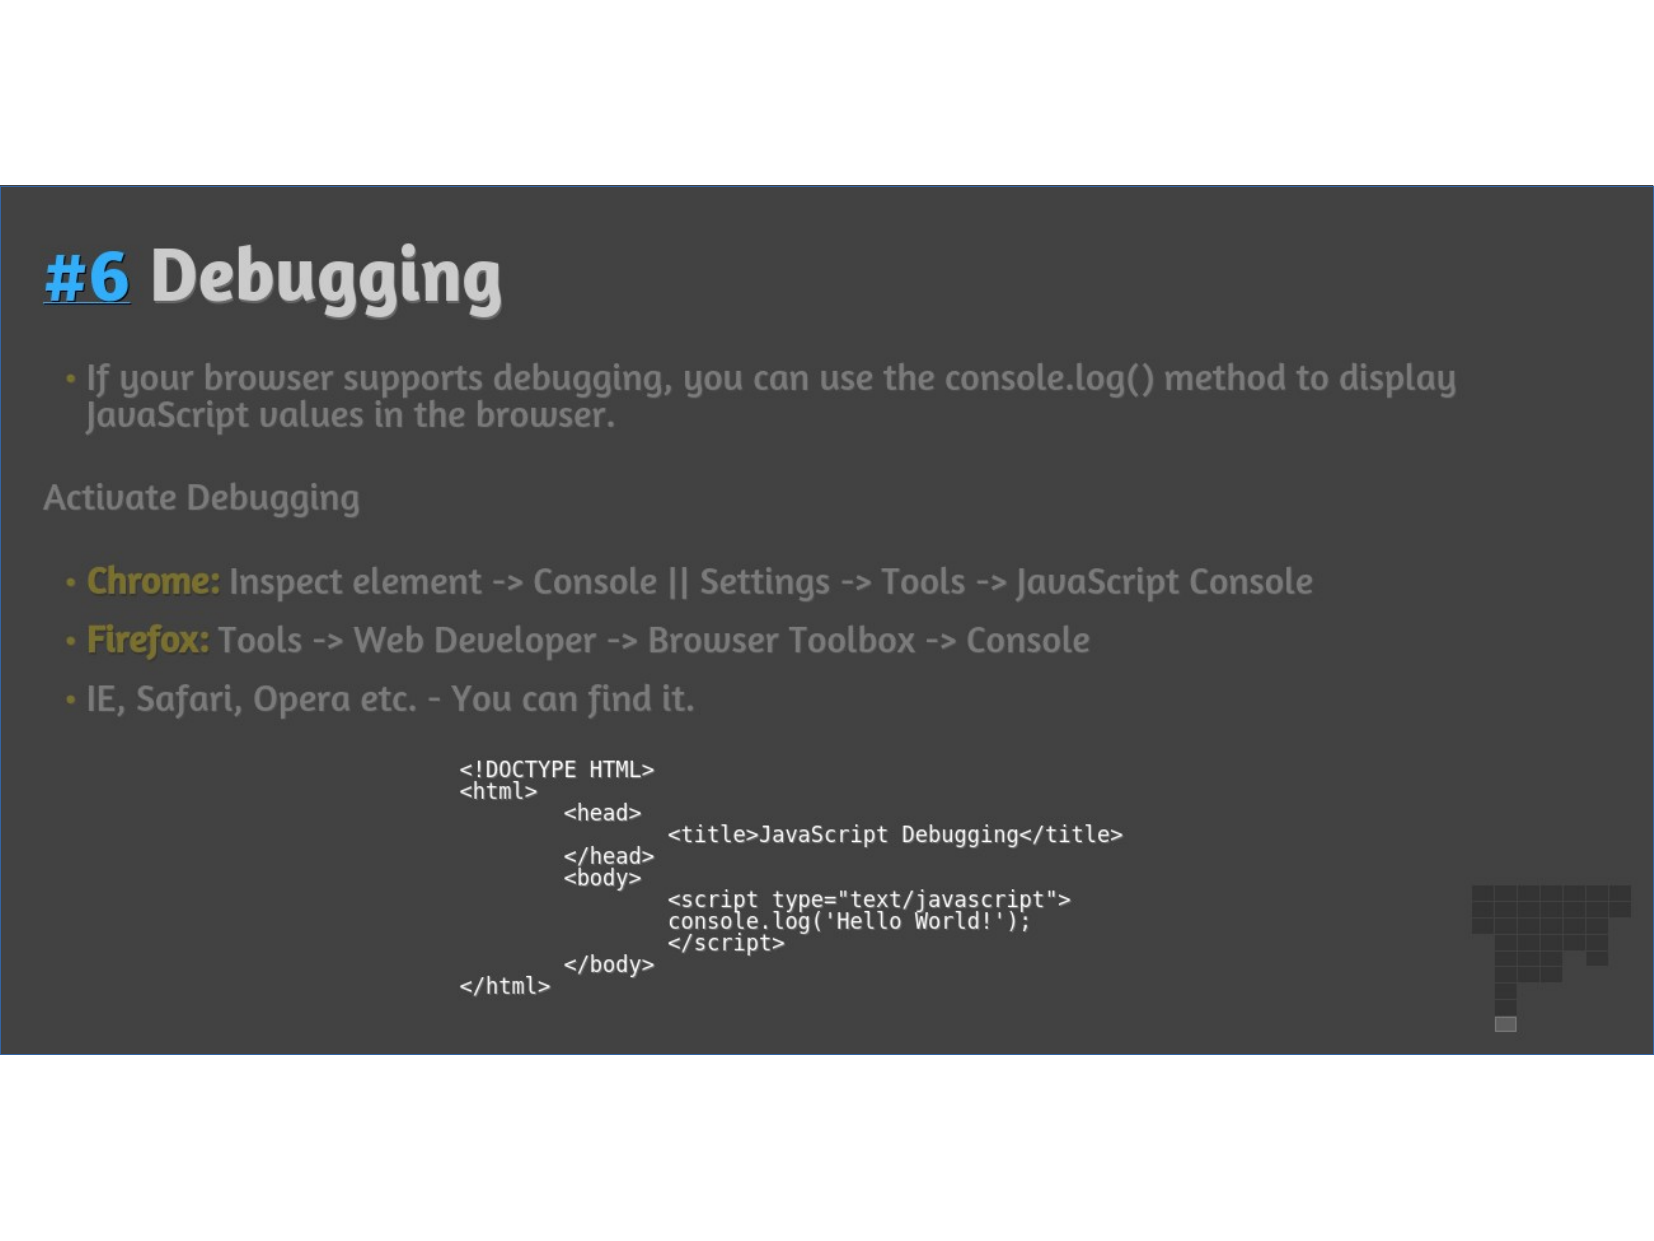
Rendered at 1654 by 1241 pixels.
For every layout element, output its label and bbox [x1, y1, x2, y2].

picture [0, 185, 1654, 1055]
